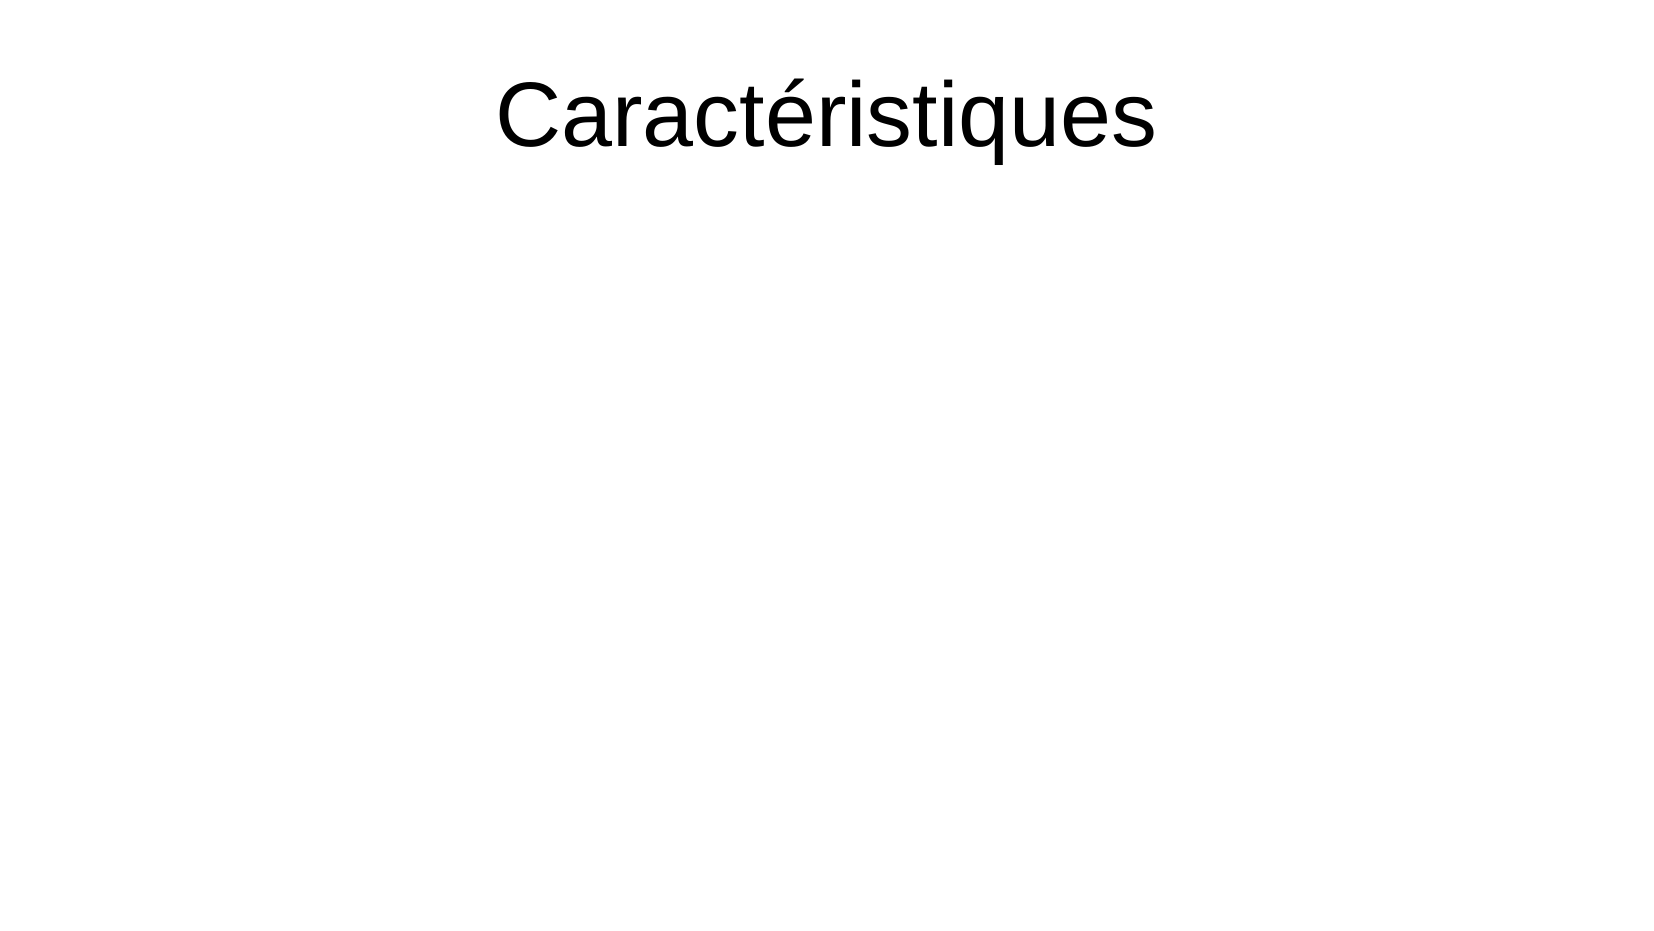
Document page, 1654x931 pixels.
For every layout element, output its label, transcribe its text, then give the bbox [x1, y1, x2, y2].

title Caractéristiques [82, 37, 1571, 193]
